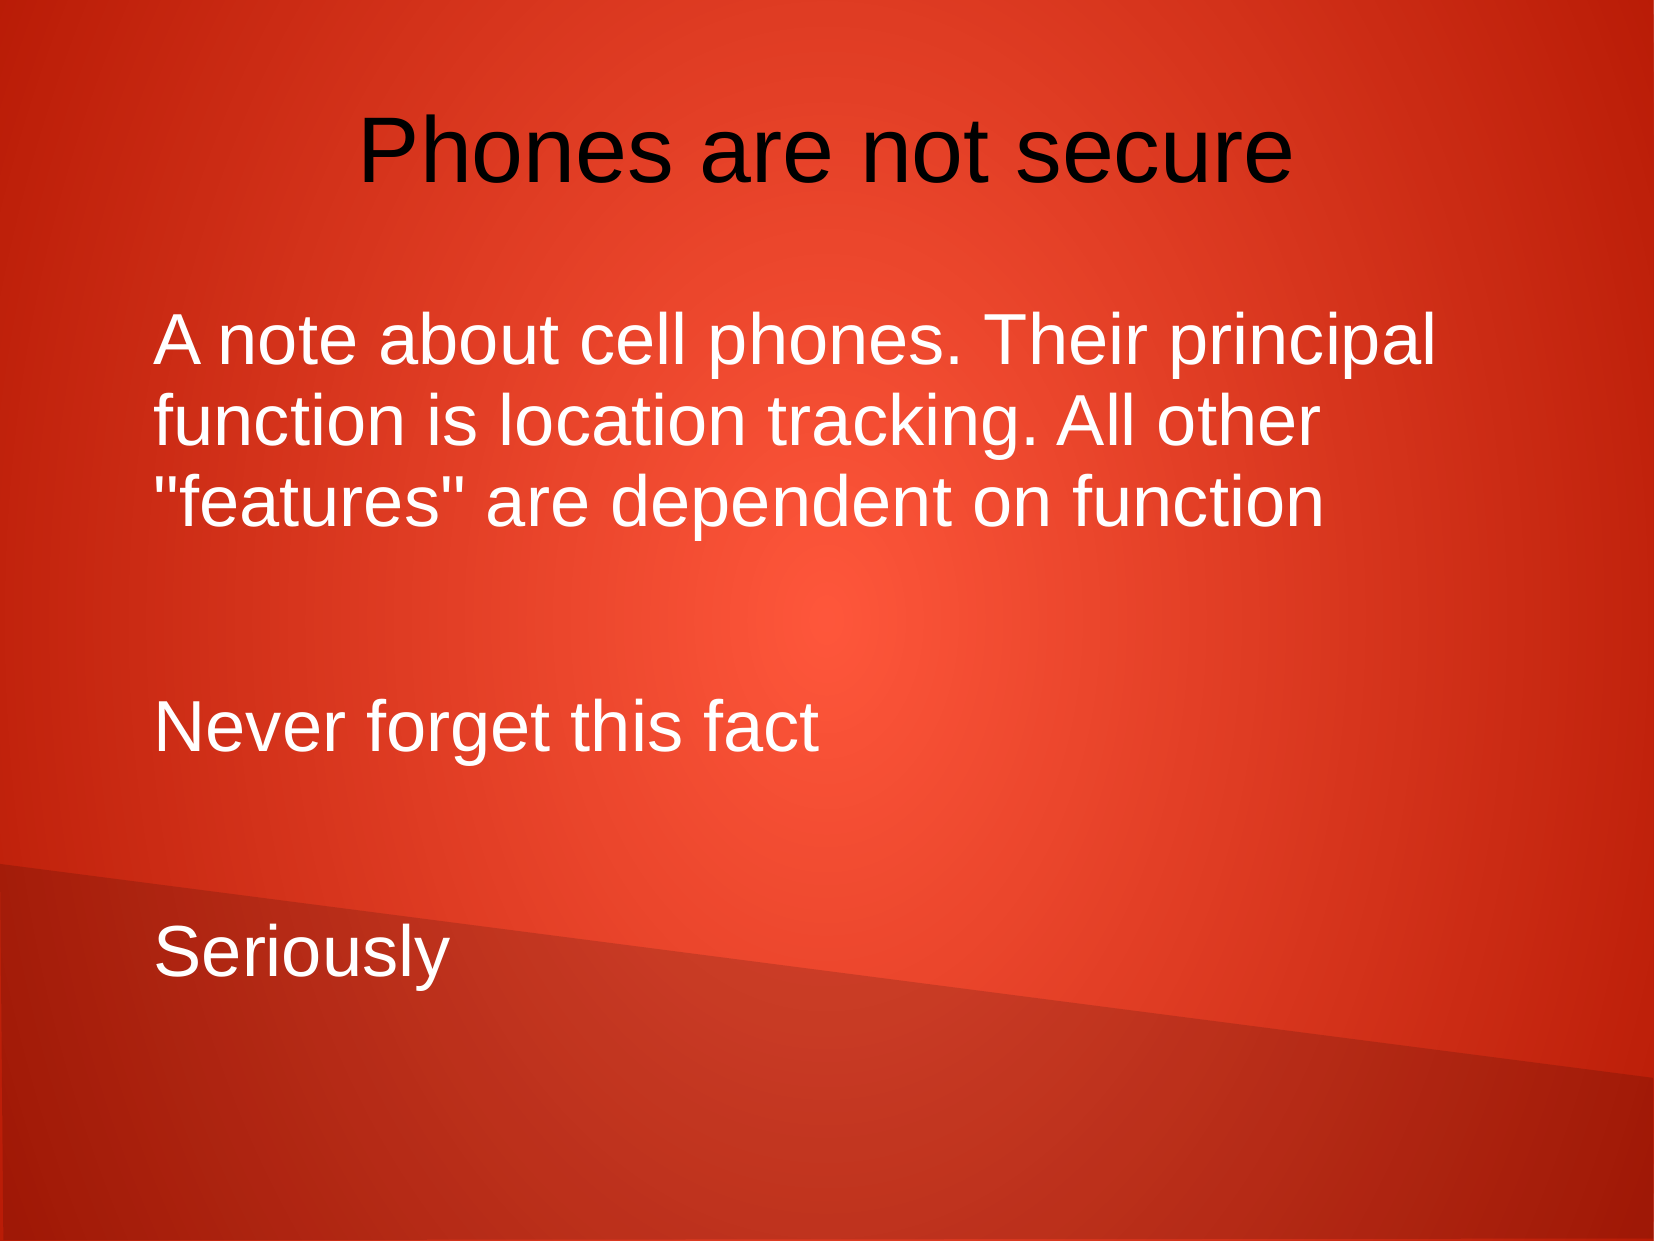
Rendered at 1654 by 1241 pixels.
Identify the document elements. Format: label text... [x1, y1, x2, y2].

list A note about cell phones. Their principal function is location tracking. All other "features" are dependent on function Never forget this fact Seriously [82, 299, 1571, 1019]
title Phones are not secure [82, 47, 1571, 252]
